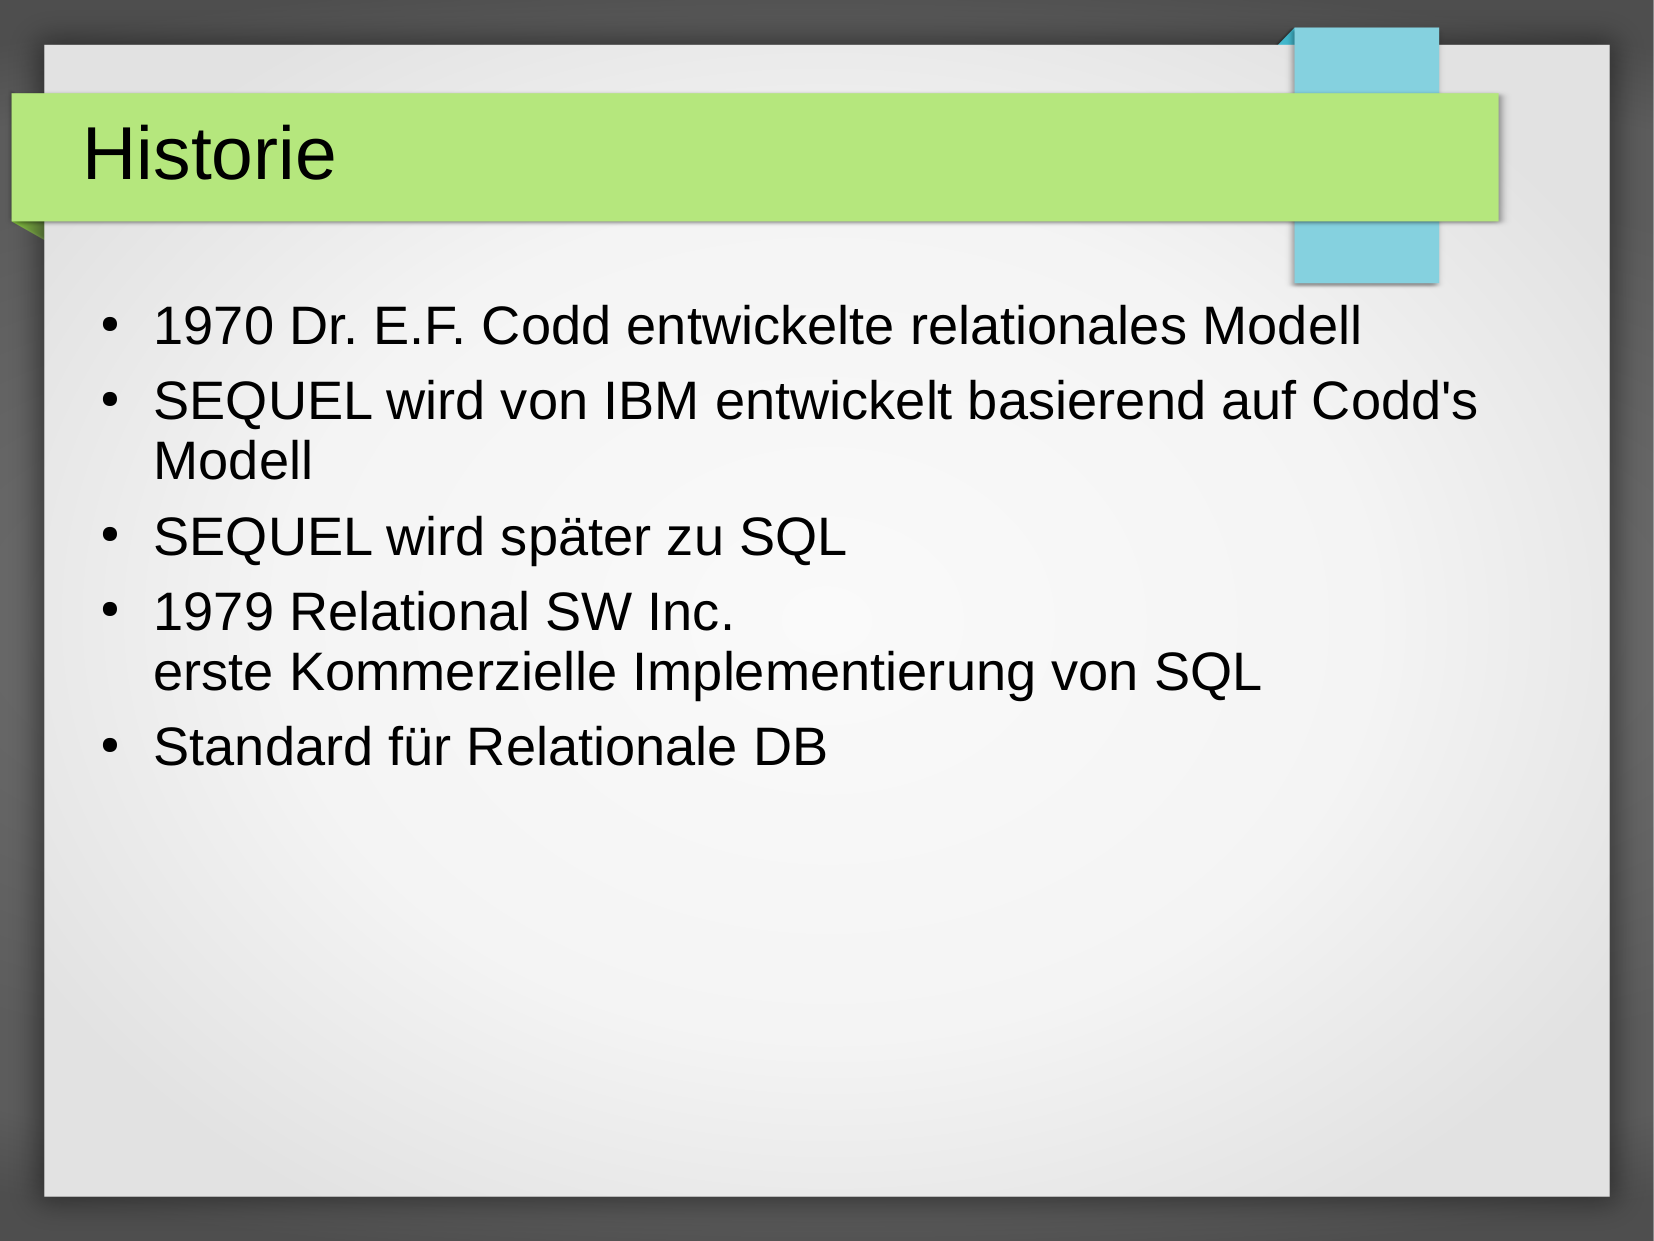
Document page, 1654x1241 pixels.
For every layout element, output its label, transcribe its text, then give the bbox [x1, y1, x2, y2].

title Historie [82, 94, 1264, 213]
list 1970 Dr. E.F. Codd entwickelte relationales Modell SEQUEL wird von IBM entwickelt basierend auf Codd's Modell SEQUEL wird später zu SQL 1979 Relational SW Inc. erste Kommerzielle Implementierung von SQL Standard für Relationale DB [82, 295, 1571, 1015]
picture [0, 0, 1654, 1241]
